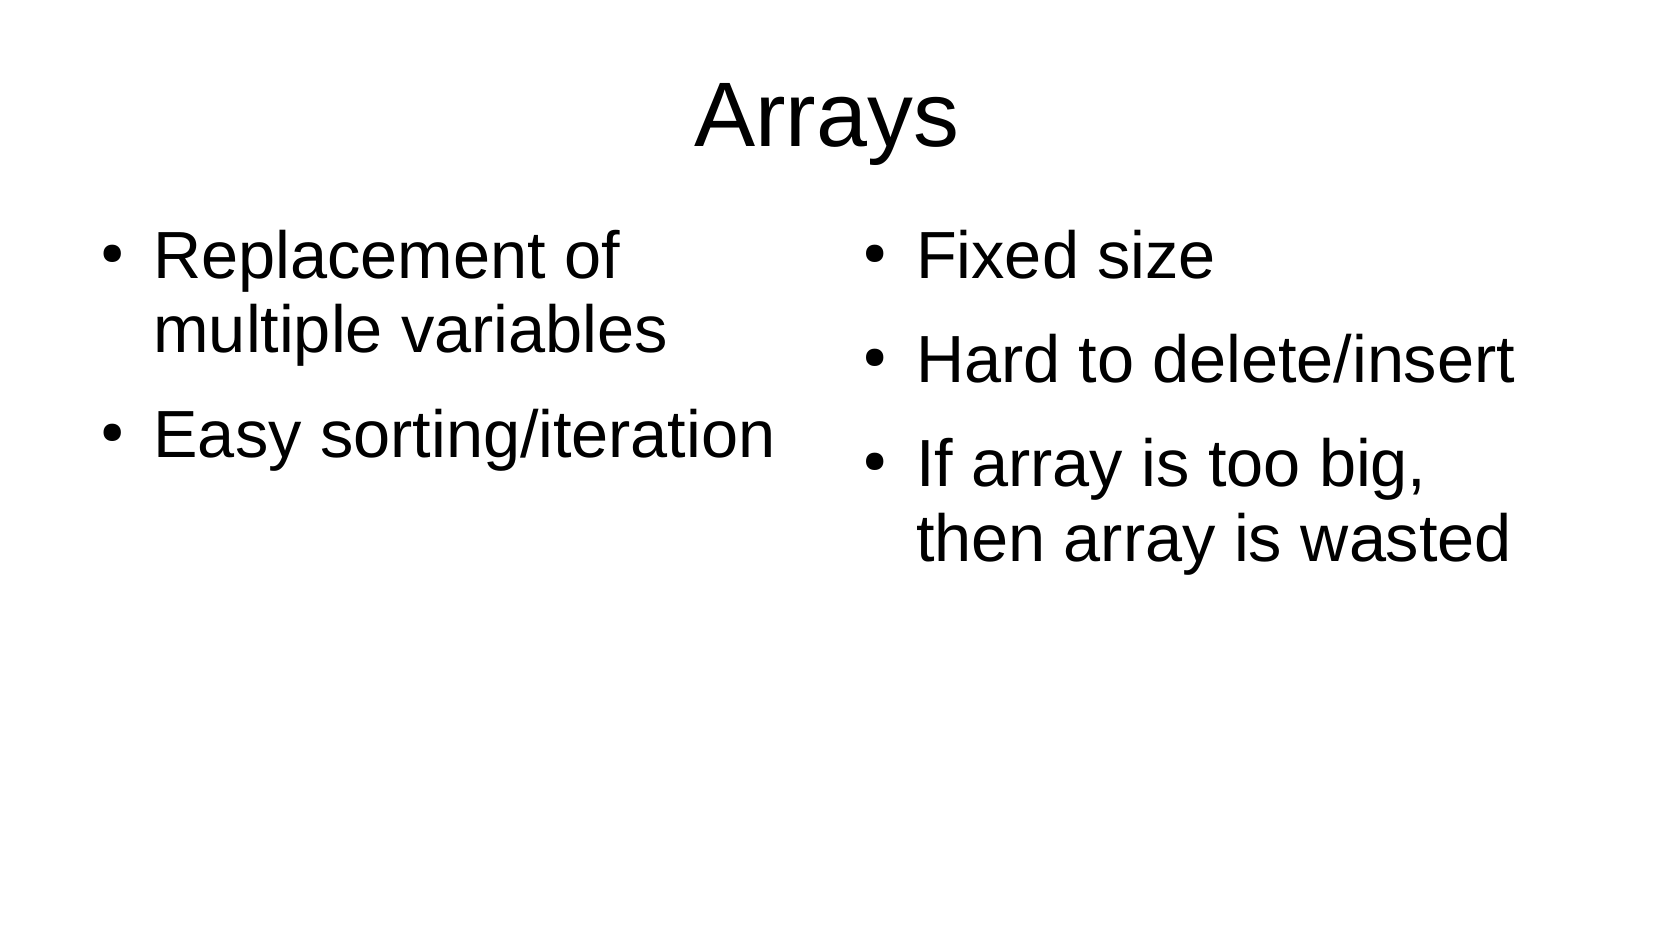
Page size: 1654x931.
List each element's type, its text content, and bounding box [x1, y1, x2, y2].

list Fixed size Hard to delete/insert If array is too big, then array is wasted [845, 217, 1572, 758]
title Arrays [82, 37, 1571, 193]
list Replacement of multiple variables Easy sorting/iteration [82, 217, 809, 758]
